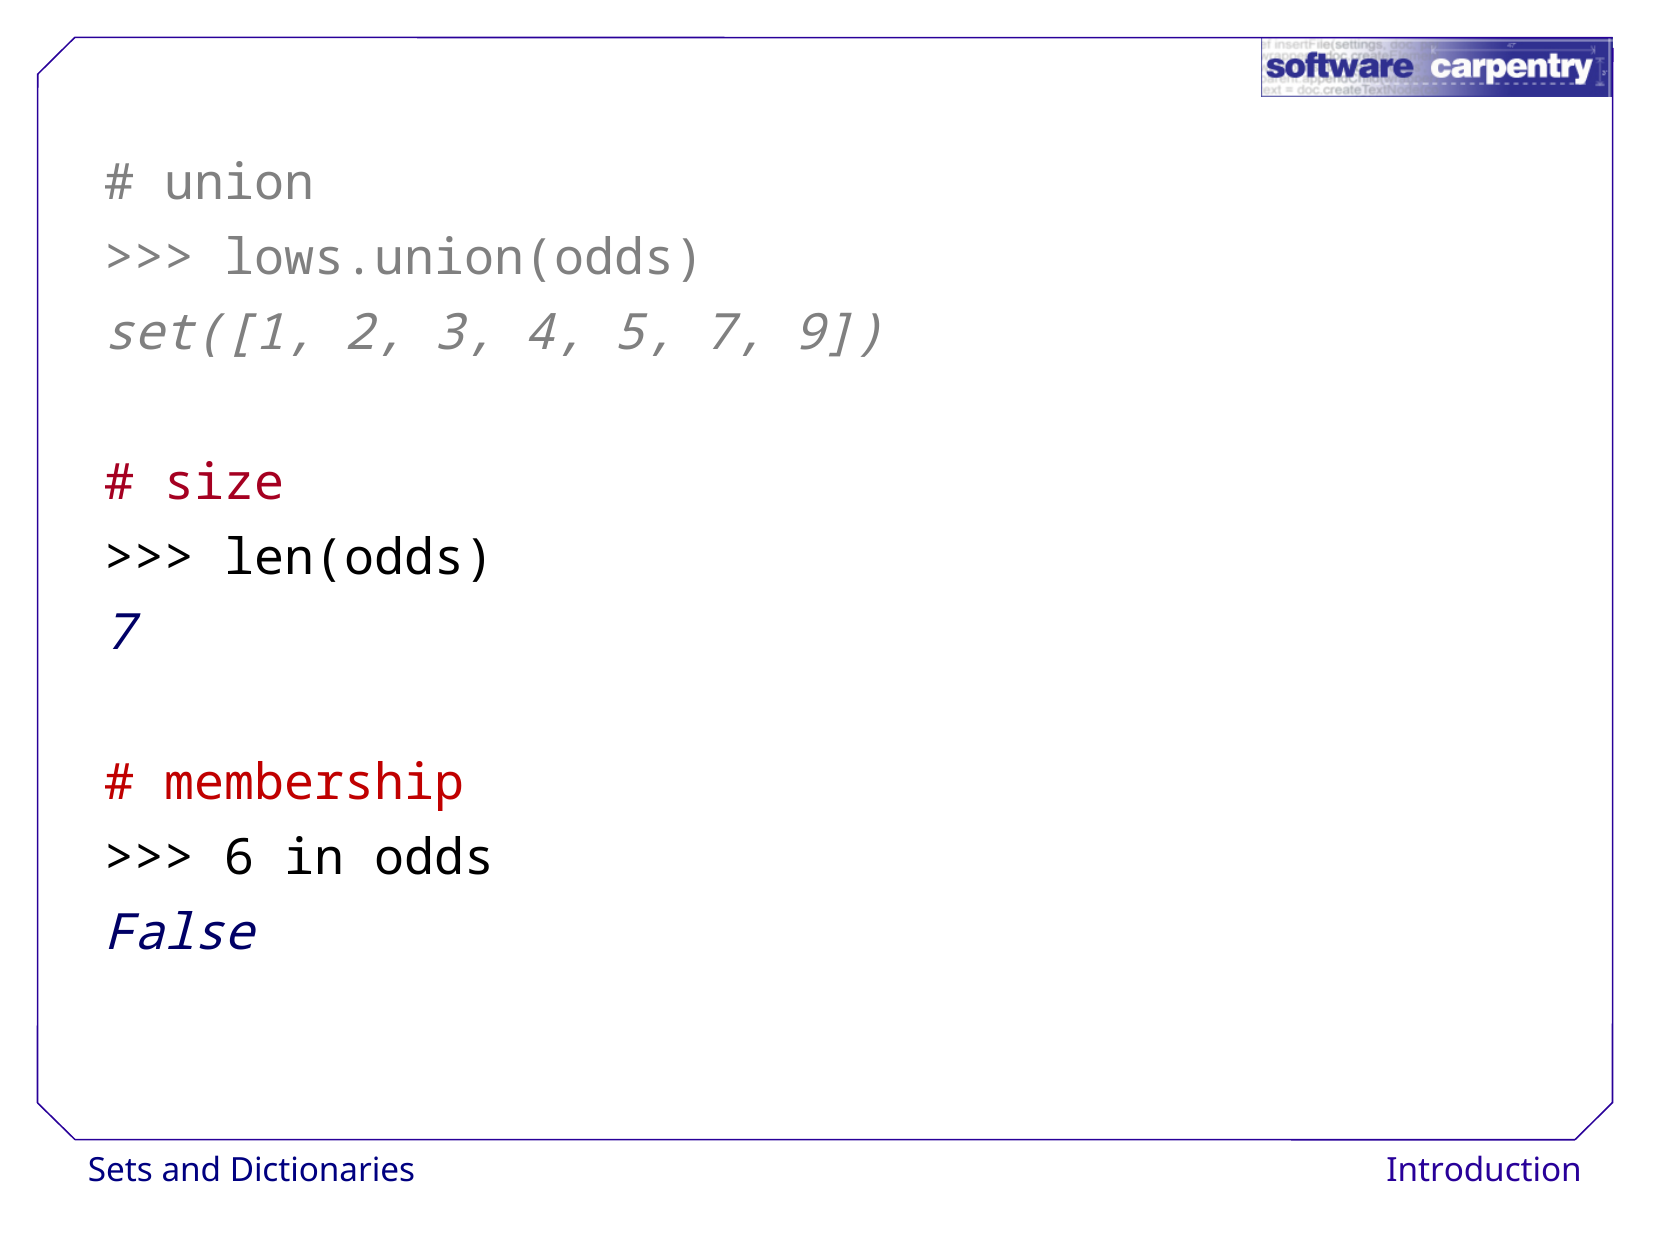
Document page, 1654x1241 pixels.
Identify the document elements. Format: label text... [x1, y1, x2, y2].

text_box # union >>> lows.union(odds) set([1, 2, 3, 4, 5, 7, 9]) # size >>> len(odds) 7 # membership >>> 6 in odds False [89, 126, 1512, 1046]
picture [1261, 39, 1613, 97]
